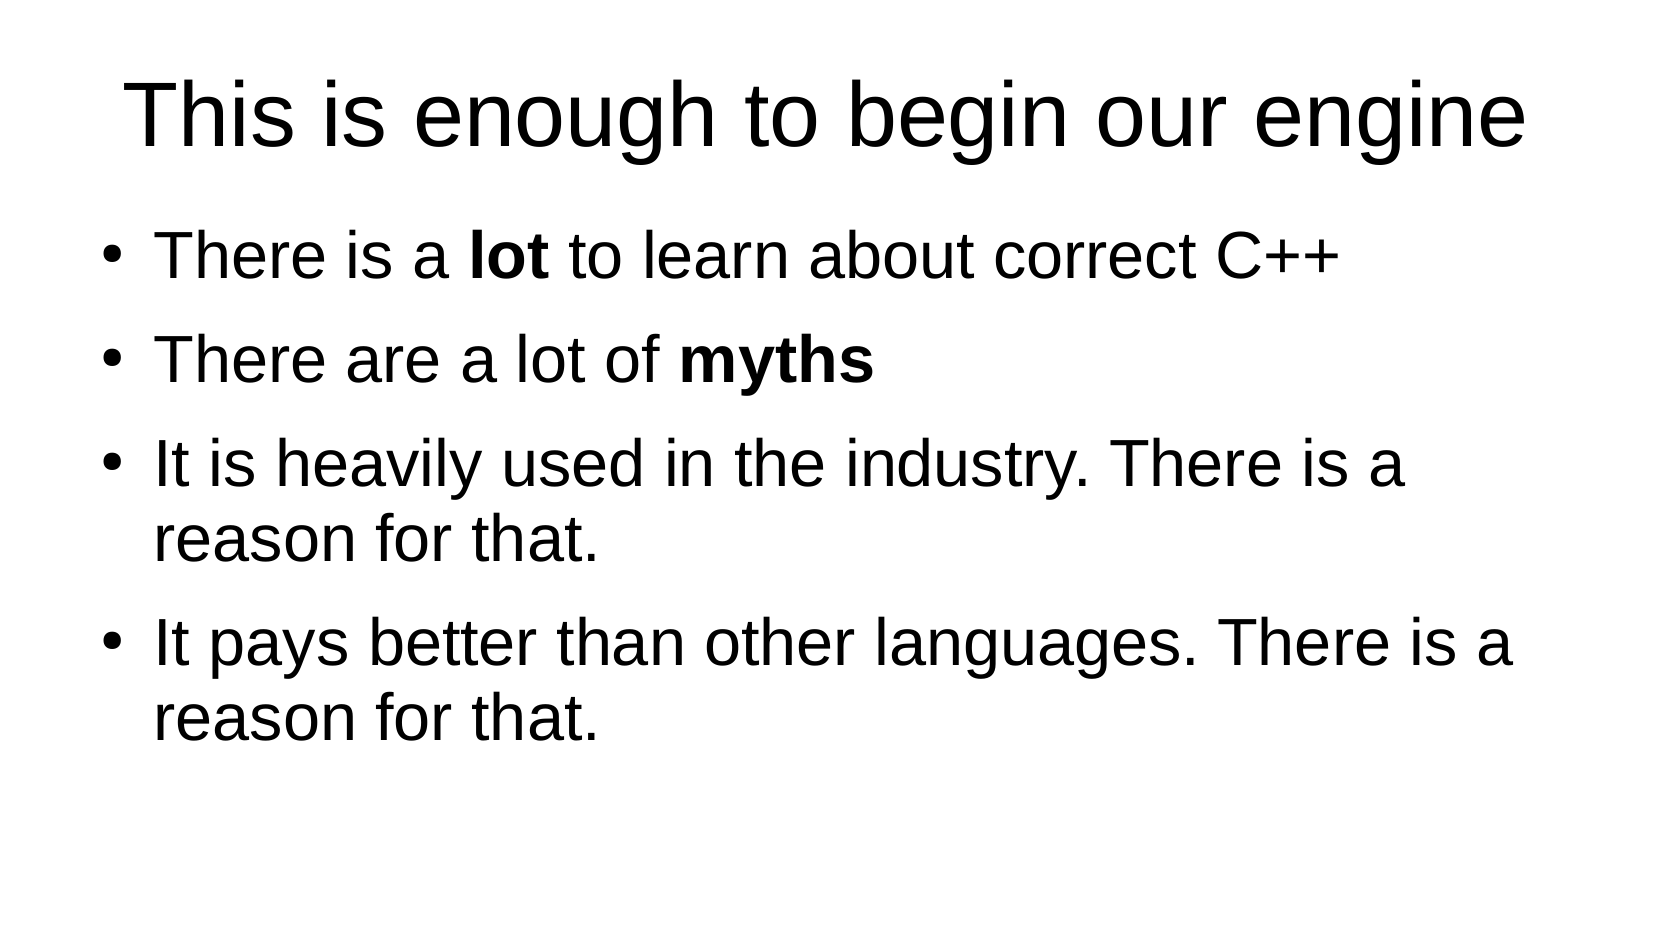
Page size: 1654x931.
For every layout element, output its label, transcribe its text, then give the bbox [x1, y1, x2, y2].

title This is enough to begin our engine [82, 37, 1571, 193]
list There is a lot to learn about correct C++ There are a lot of myths It is heavily used in the industry. There is a reason for that. It pays better than other languages. There is a reason for that. [82, 217, 1571, 758]
